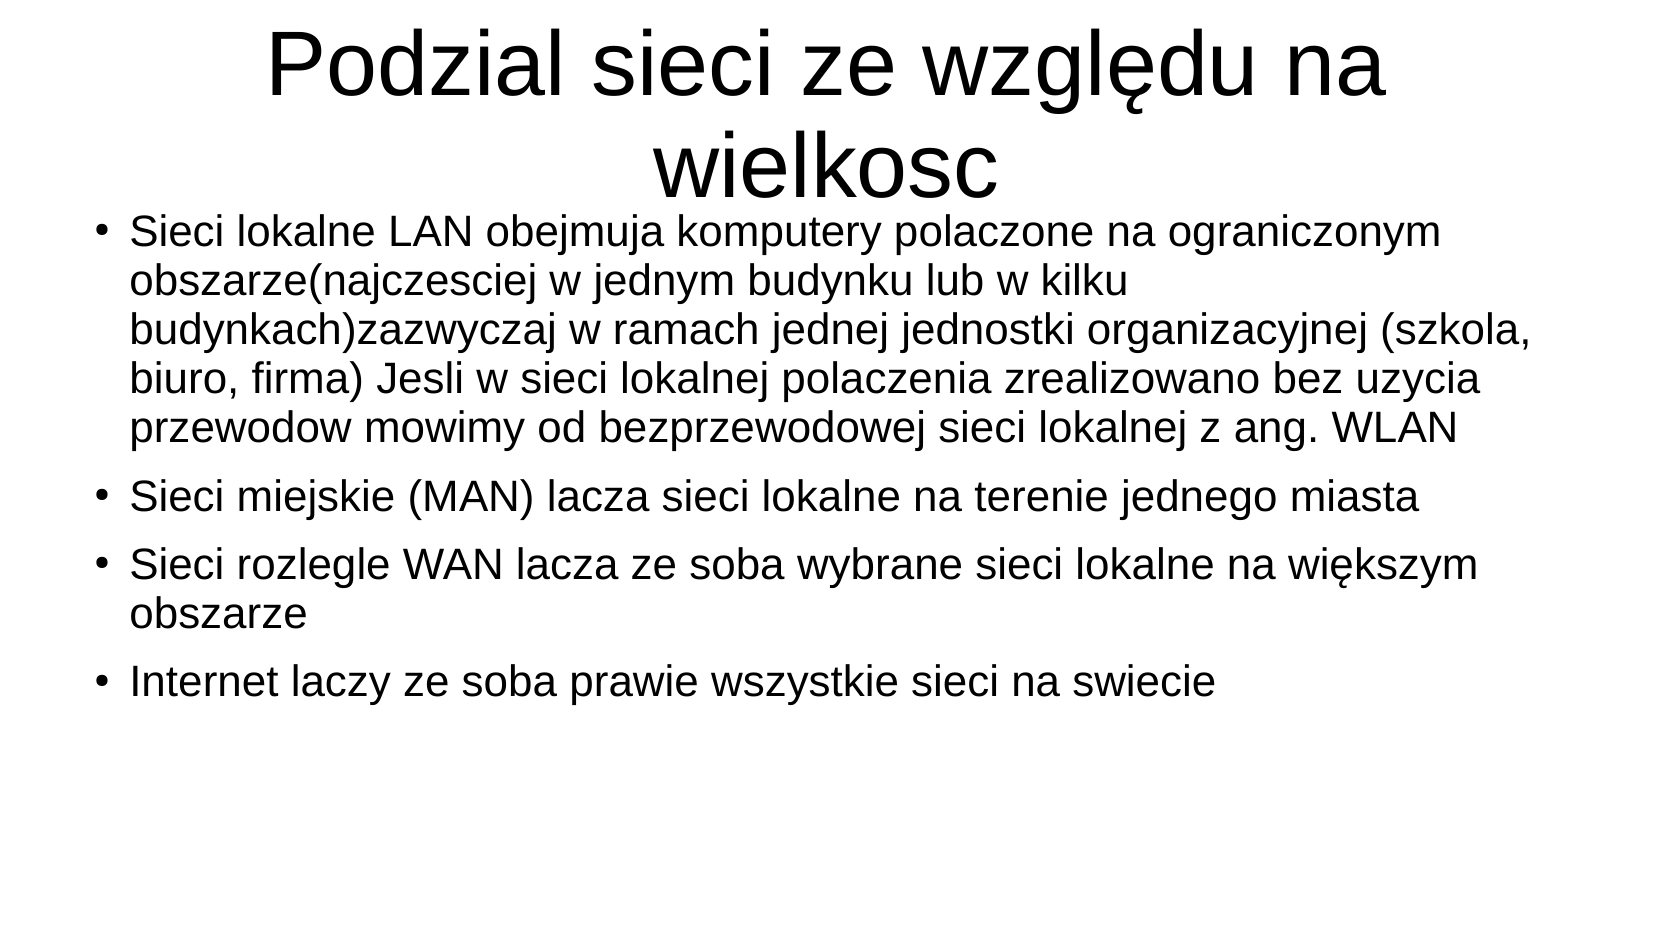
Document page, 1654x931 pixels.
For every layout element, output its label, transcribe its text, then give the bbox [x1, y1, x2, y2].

list Sieci lokalne LAN obejmuja komputery polaczone na ograniczonym obszarze(najczesciej w jednym budynku lub w kilku budynkach)zazwyczaj w ramach jednej jednostki organizacyjnej (szkola, biuro, firma) Jesli w sieci lokalnej polaczenia zrealizowano bez uzycia przewodow mowimy od bezprzewodowej sieci lokalnej z ang. WLAN Sieci miejskie (MAN) lacza sieci lokalne na terenie jednego miasta Sieci rozlegle WAN lacza ze soba wybrane sieci lokalne na większym obszarze Internet laczy ze soba prawie wszystkie sieci na swiecie [82, 206, 1571, 747]
title Podzial sieci ze względu na wielkosc [82, 12, 1571, 206]
